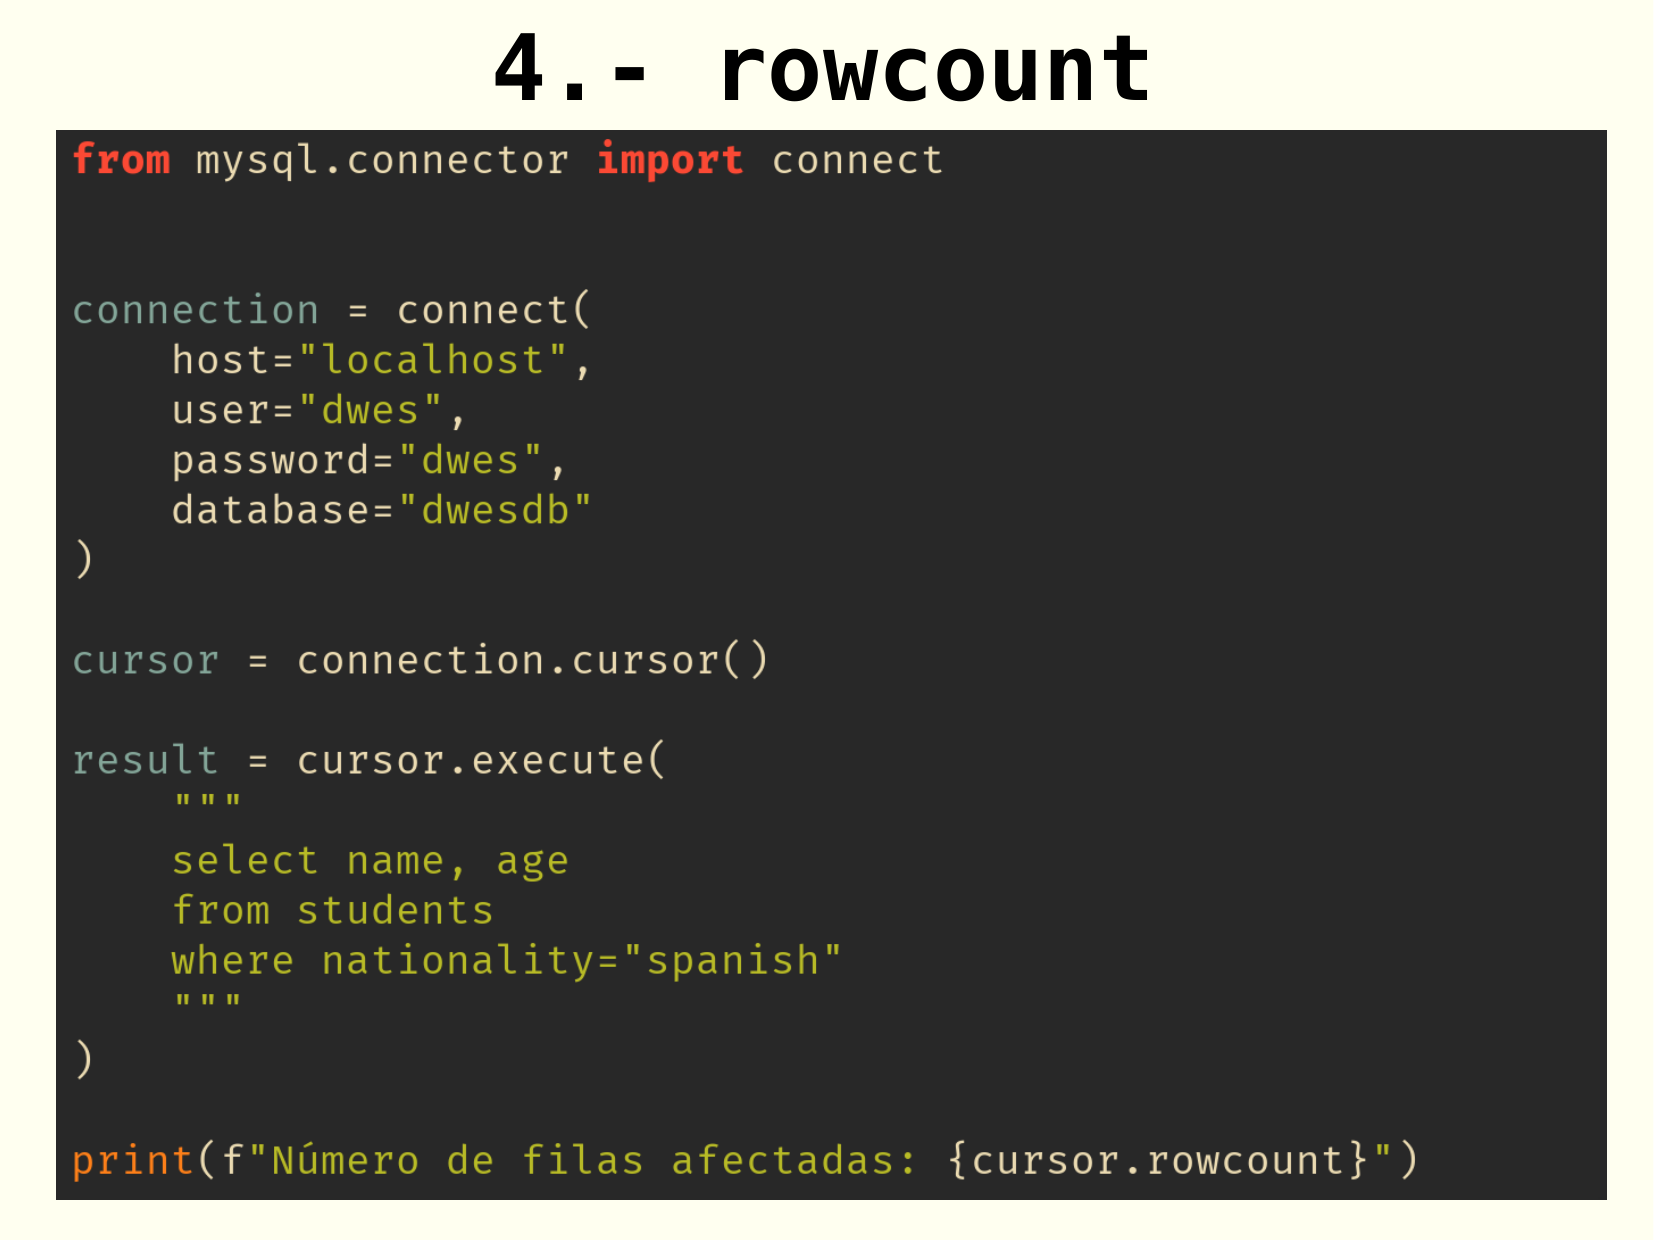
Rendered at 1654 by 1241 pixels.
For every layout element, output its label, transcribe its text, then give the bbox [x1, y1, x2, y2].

title 4.- rowcount [33, 4, 1613, 133]
picture [56, 130, 1607, 1200]
